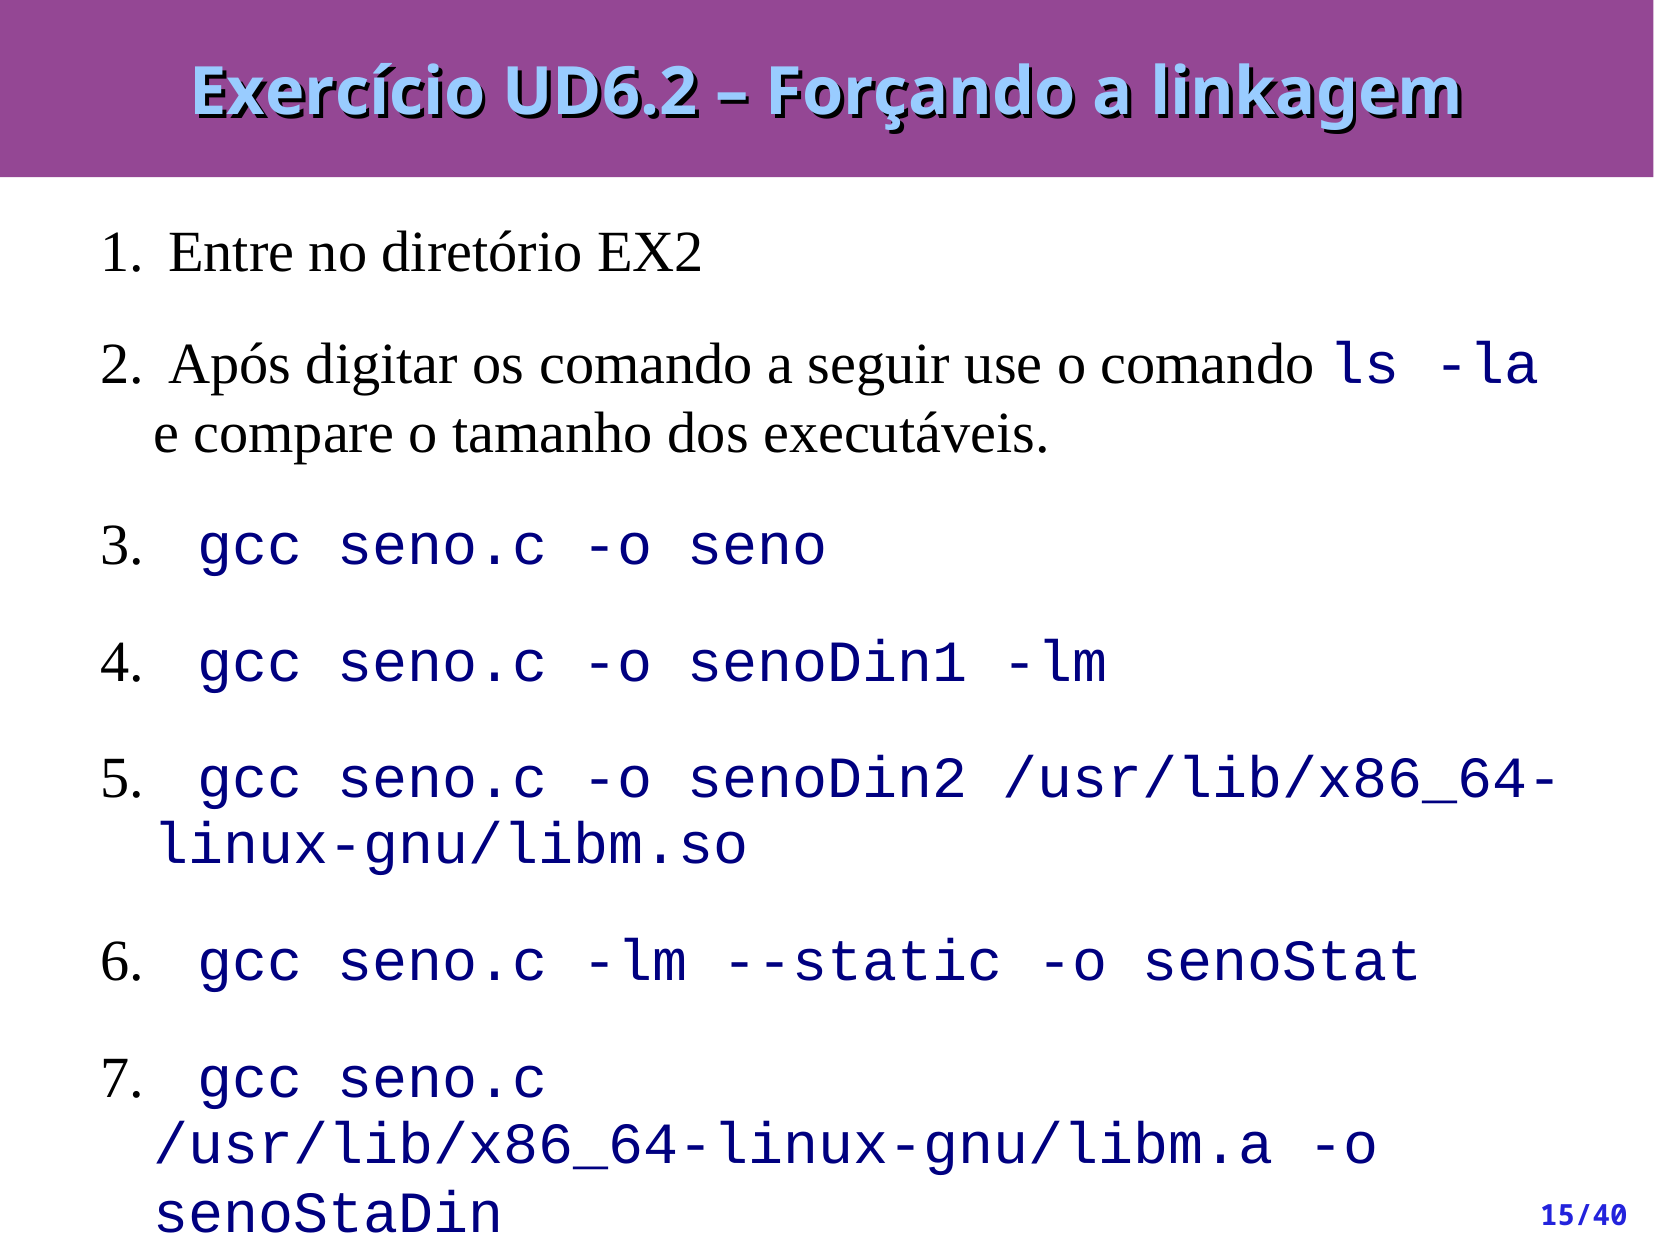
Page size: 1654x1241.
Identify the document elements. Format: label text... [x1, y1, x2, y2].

title Exercício UD6.2 – Forçando a linkagem [0, 0, 1654, 178]
list Entre no diretório EX2 Após digitar os comando a seguir use o comando ls -la e compare o tamanho dos executáveis. gcc seno.c -o seno gcc seno.c -o senoDin1 -lm gcc seno.c -o senoDin2 /usr/lib/x86_64-linux-gnu/libm.so gcc seno.c -lm --static -o senoStat gcc seno.c /usr/lib/x86_64-linux-gnu/libm.a -o senoStaDin [82, 219, 1571, 1186]
